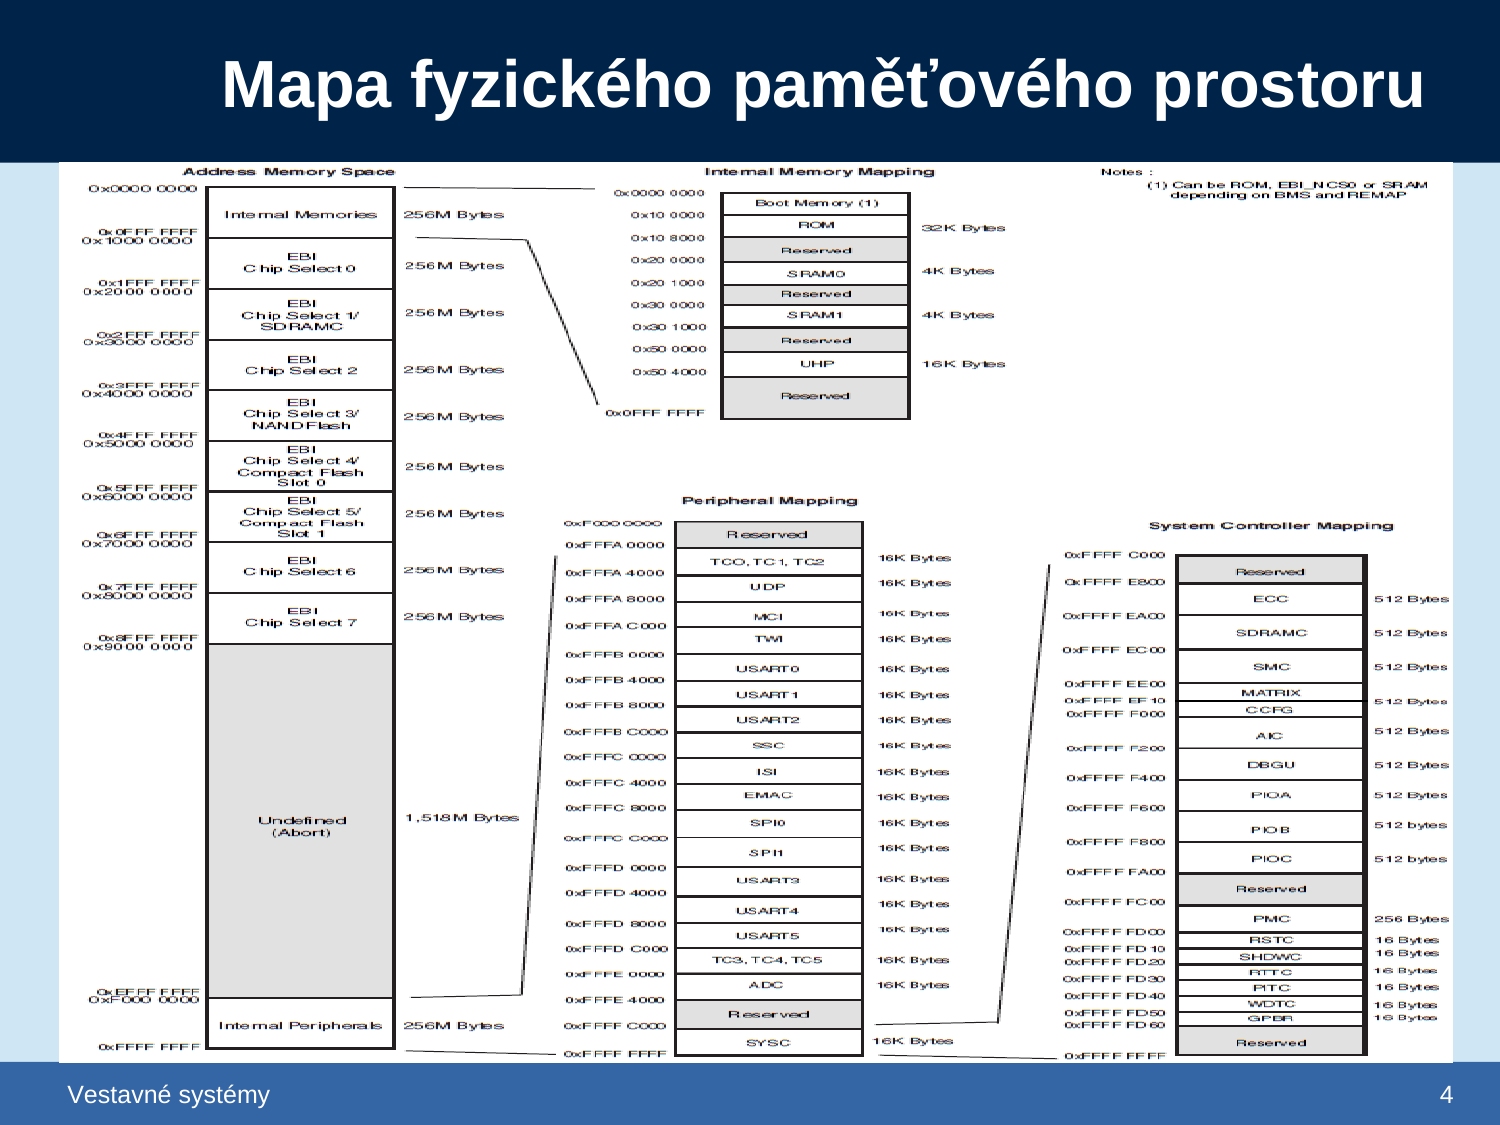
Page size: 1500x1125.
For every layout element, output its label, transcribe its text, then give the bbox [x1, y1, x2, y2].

picture [59, 162, 1453, 1063]
title Mapa fyzického paměťového prostoru [47, 0, 1443, 164]
